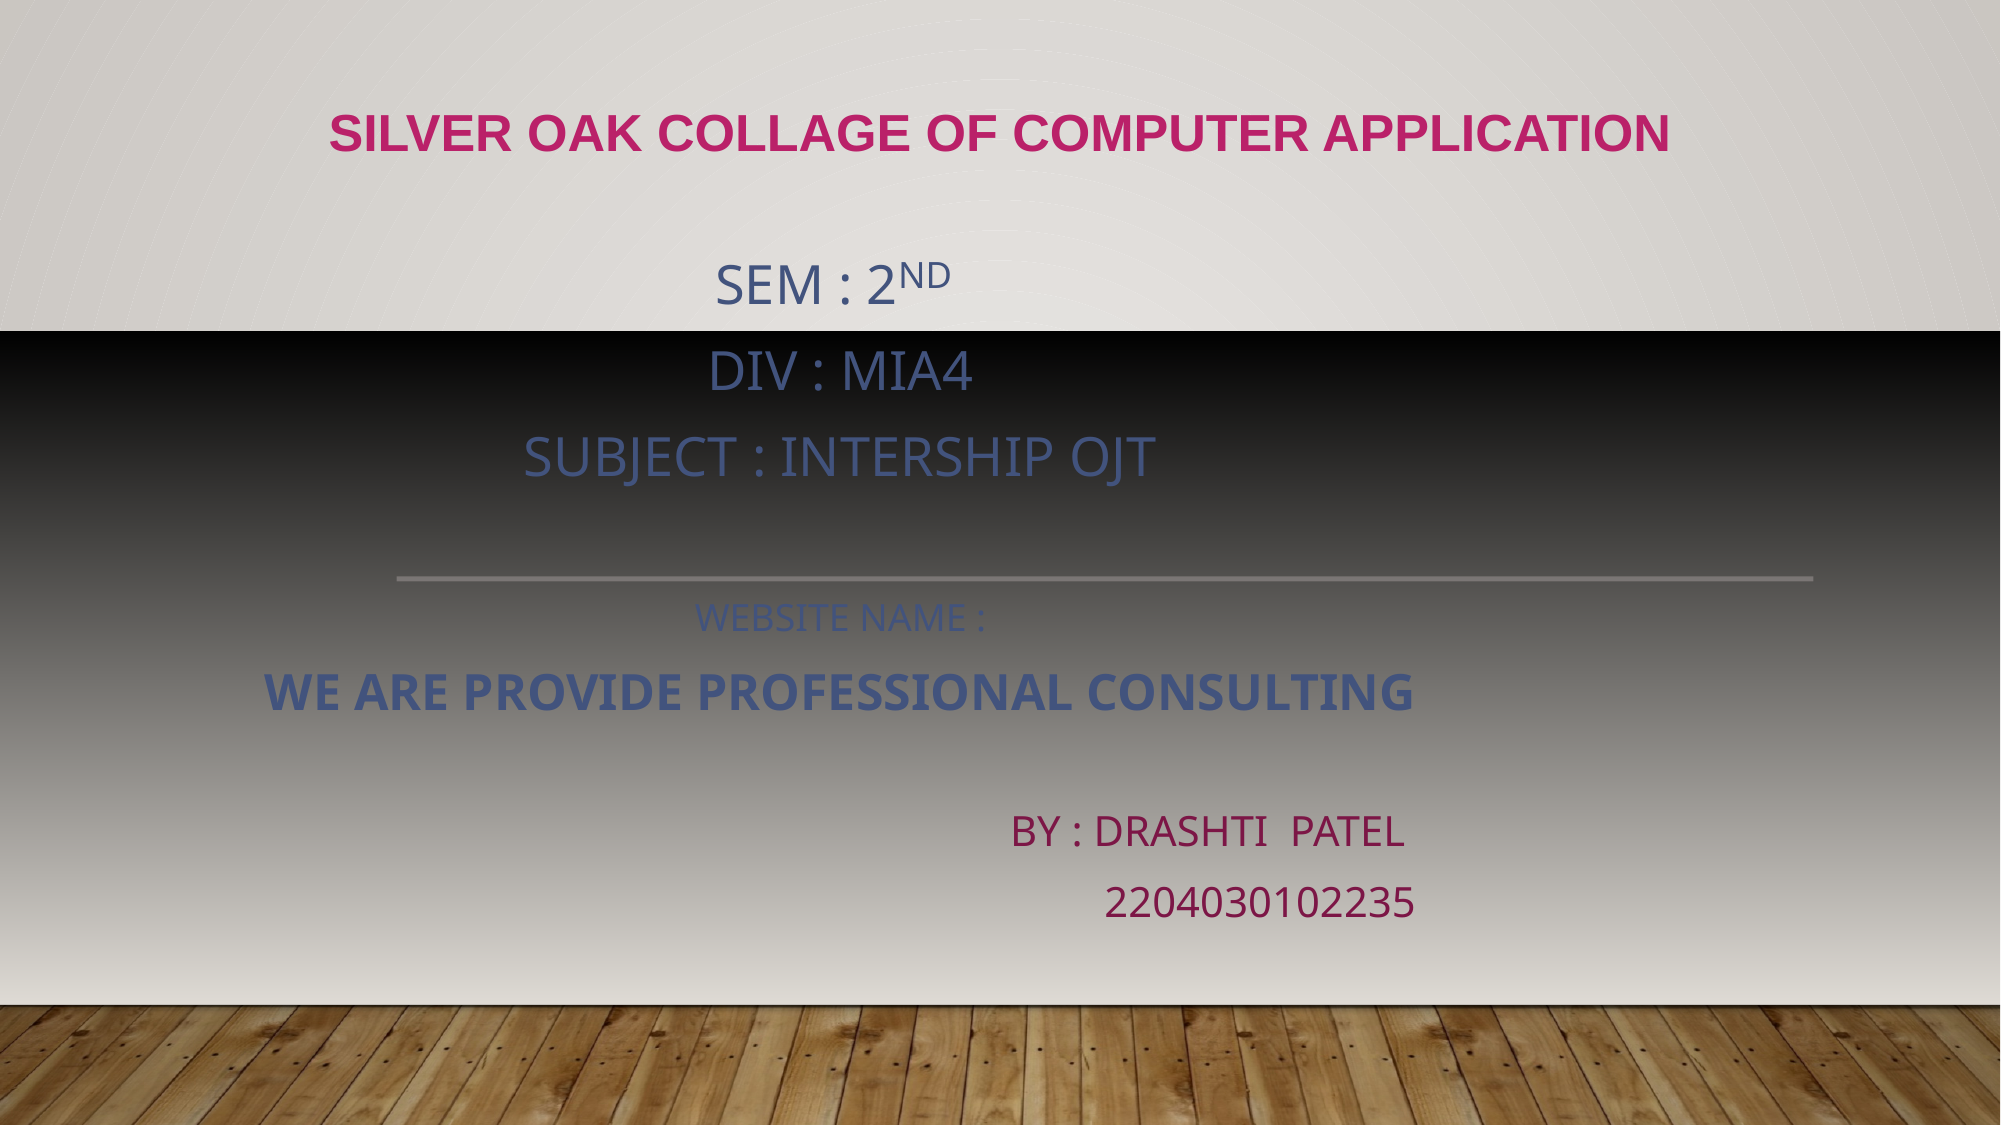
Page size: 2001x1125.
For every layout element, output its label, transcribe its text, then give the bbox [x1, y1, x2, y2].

subtitle Sem : 2nd Div : MIA4 Subject : Intership OJT WEBSITE NAME : WE ARE PROVIDE PROFESSIONAL CONSULTING BY : Drashti Patel 2204030102235 [249, 235, 1738, 975]
title Silver Oak Collage Of Computer Application [249, 37, 1750, 163]
